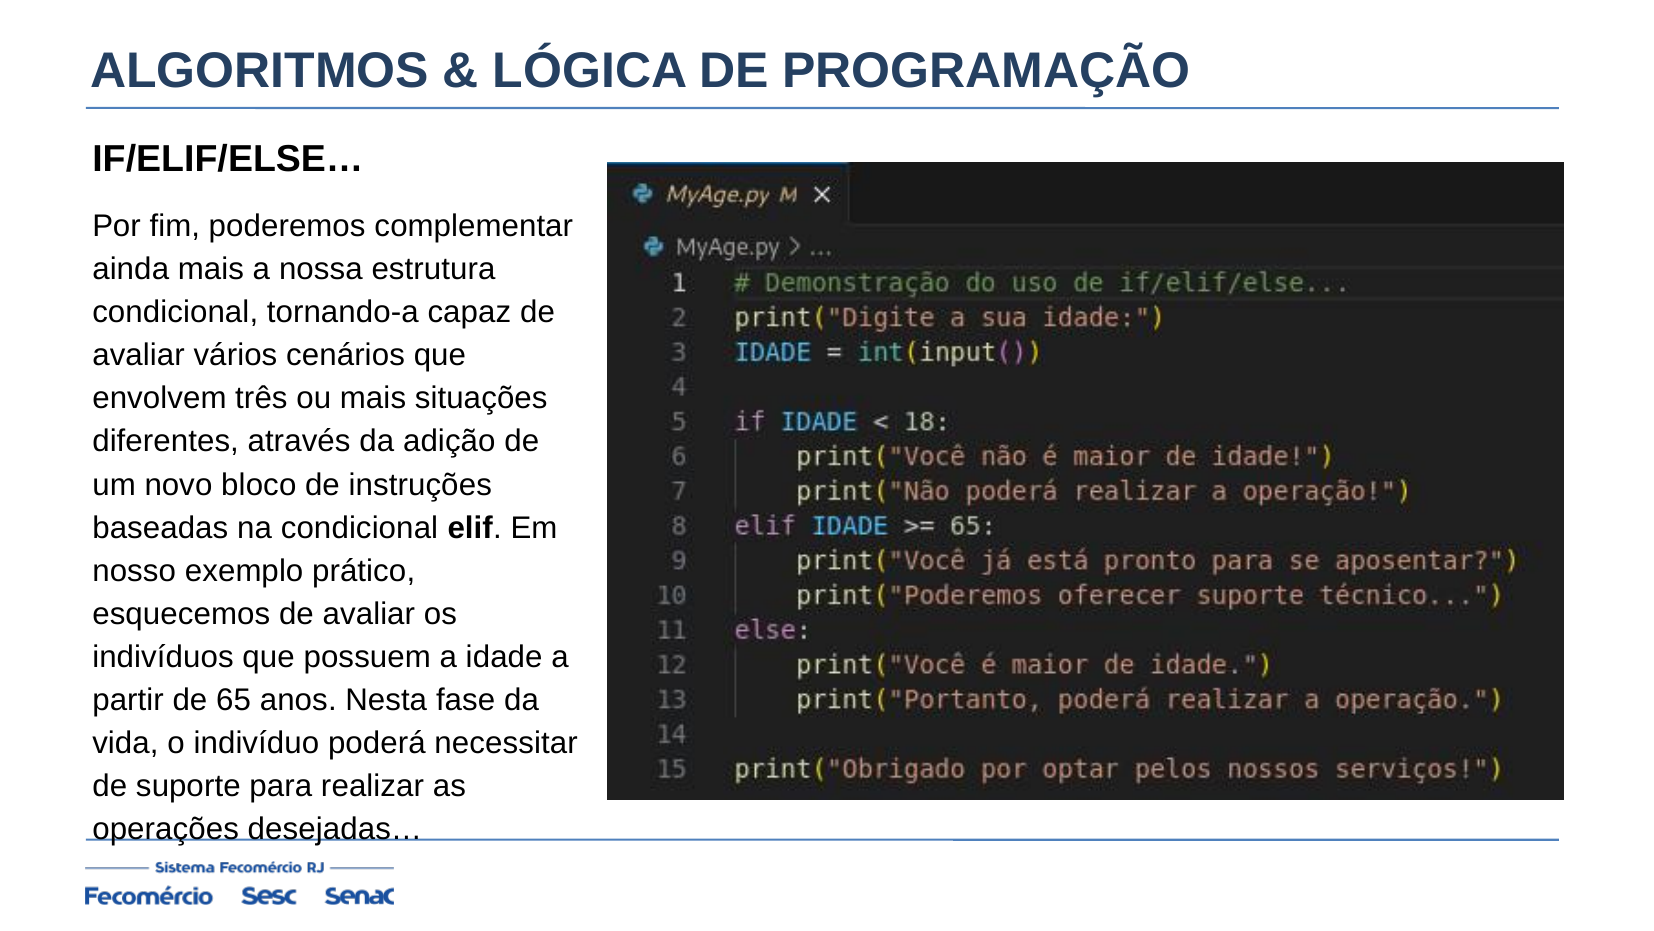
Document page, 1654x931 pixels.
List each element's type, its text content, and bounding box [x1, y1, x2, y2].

picture [62, 845, 416, 921]
picture [607, 162, 1564, 800]
text_box ALGORITMOS & LÓGICA DE PROGRAMAÇÃO [90, 32, 1564, 104]
text_box IF/ELIF/ELSE… Por fim, poderemos complementar ainda mais a nossa estrutura condicional, tornando-a capaz de avaliar vários cenários que envolvem três ou mais situações diferentes, através da adição de um novo bloco de instruções baseadas na condicional elif. Em nosso exemplo prático, esquecemos de avaliar os indivíduos que possuem a idade a partir de 65 anos. Nesta fase da vida, o indivíduo poderá necessitar de suporte para realizar as operações desejadas… [77, 112, 608, 836]
